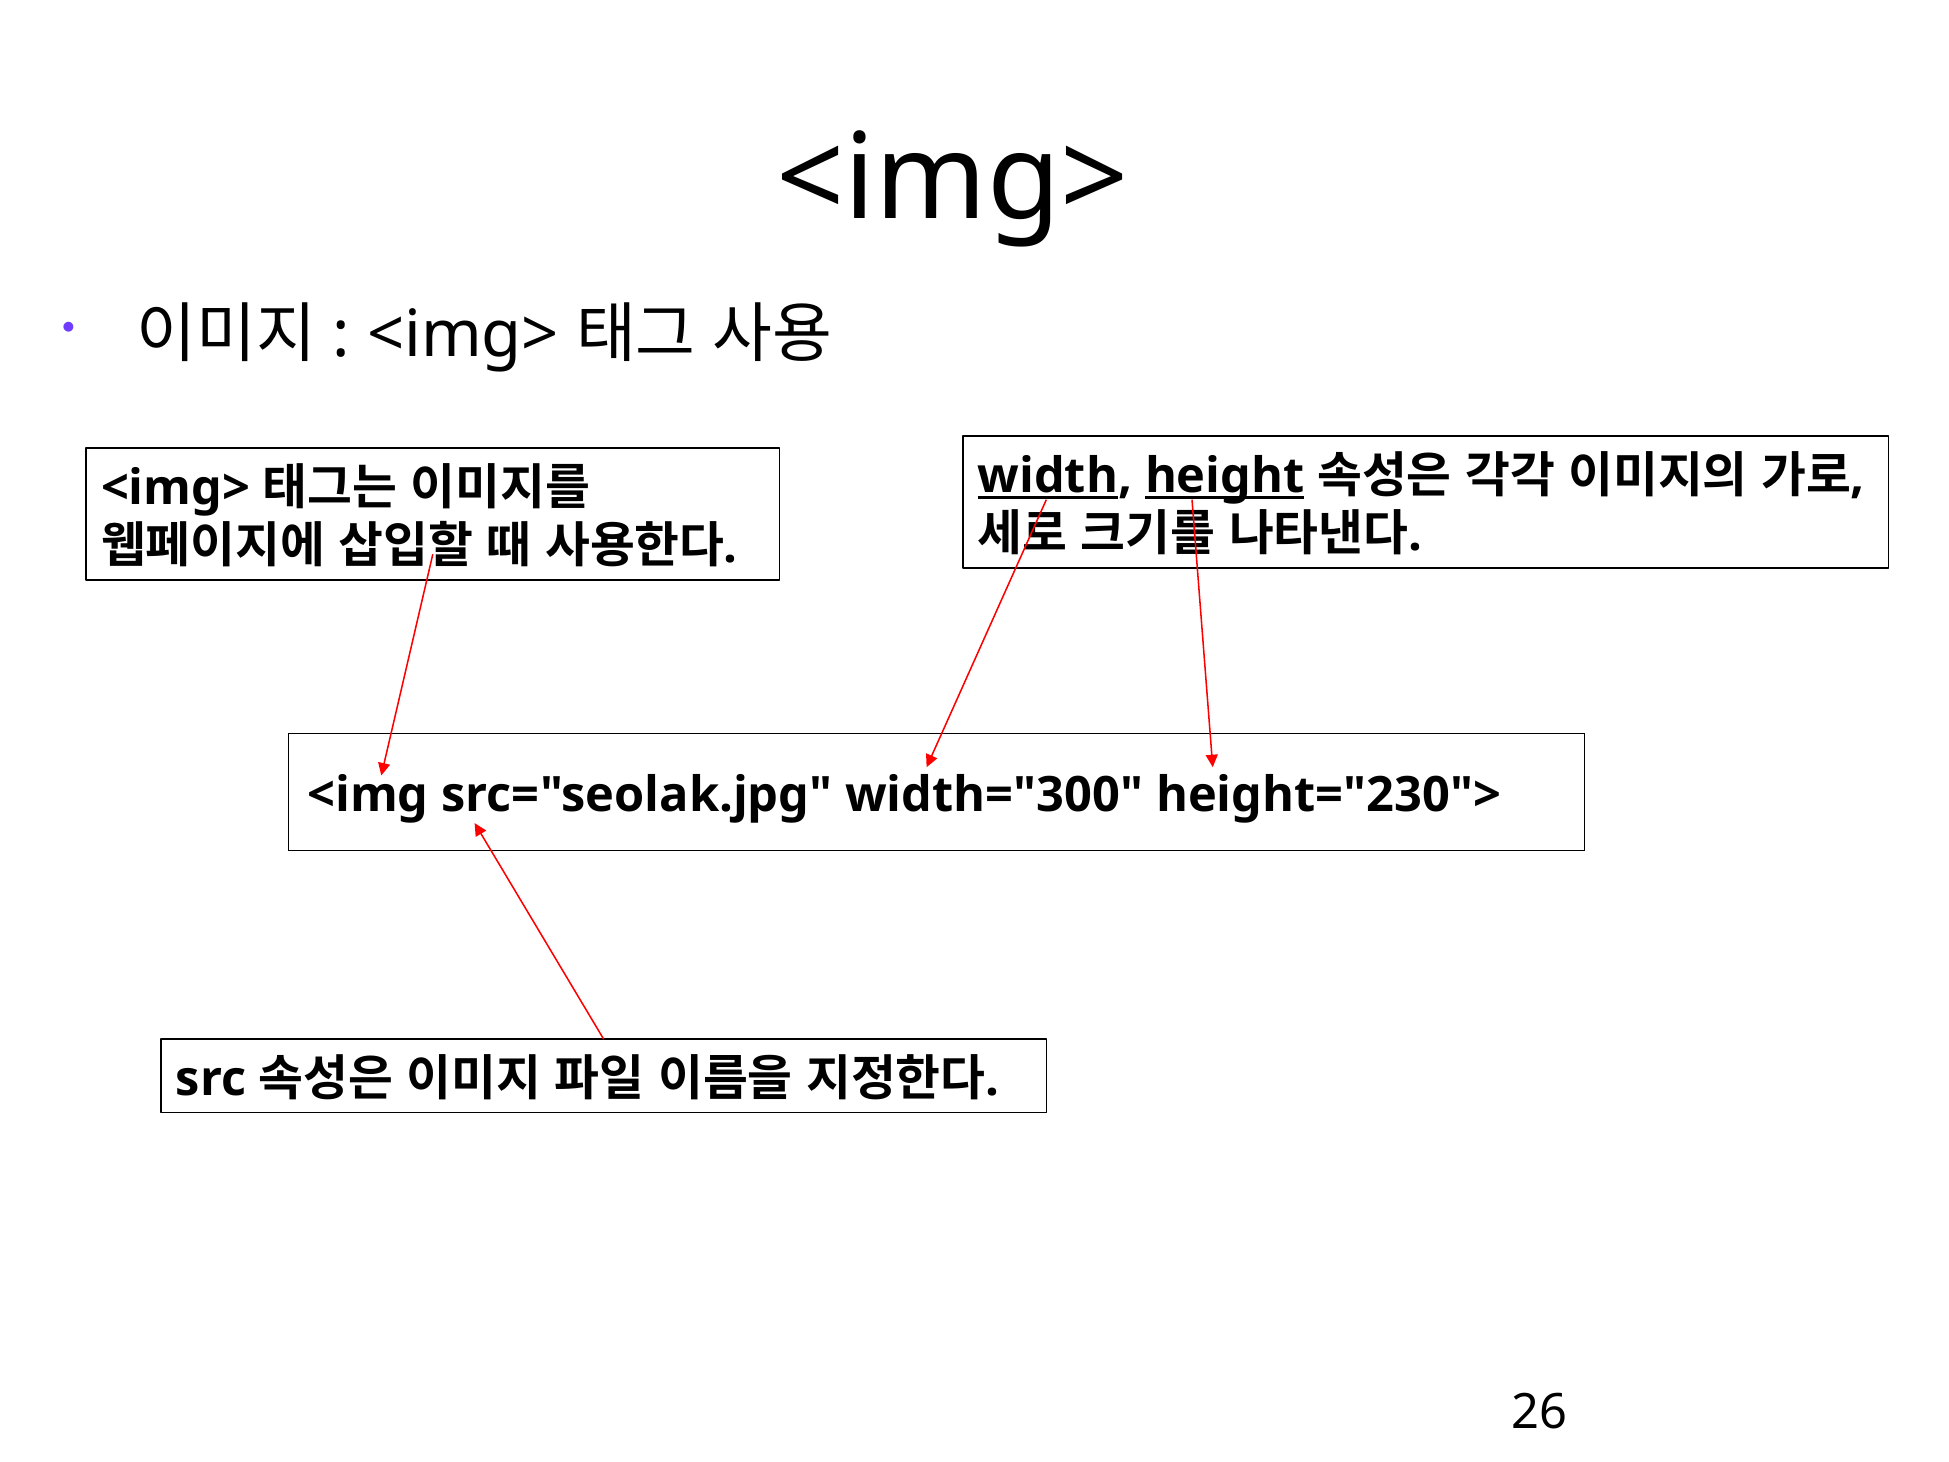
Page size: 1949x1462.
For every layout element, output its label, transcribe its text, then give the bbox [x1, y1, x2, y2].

text_box src 속성은 이미지 파일 이름을 지정한다. [160, 1039, 1047, 1113]
text_box <img src="seolak.jpg" width="300" height="230"> [288, 733, 1585, 851]
text_box <img> 태그는 이미지를 웹페이지에 삽입할 때 사용한다. [86, 448, 780, 581]
title <img> [156, 92, 1749, 255]
text_box width, height 속성은 각각 이미지의 가로, 세로 크기를 나타낸다. [963, 435, 1889, 568]
slide_number <숫자> [1496, 1372, 1899, 1462]
list 이미지 : <img> 태그 사용 [48, 284, 1897, 1343]
